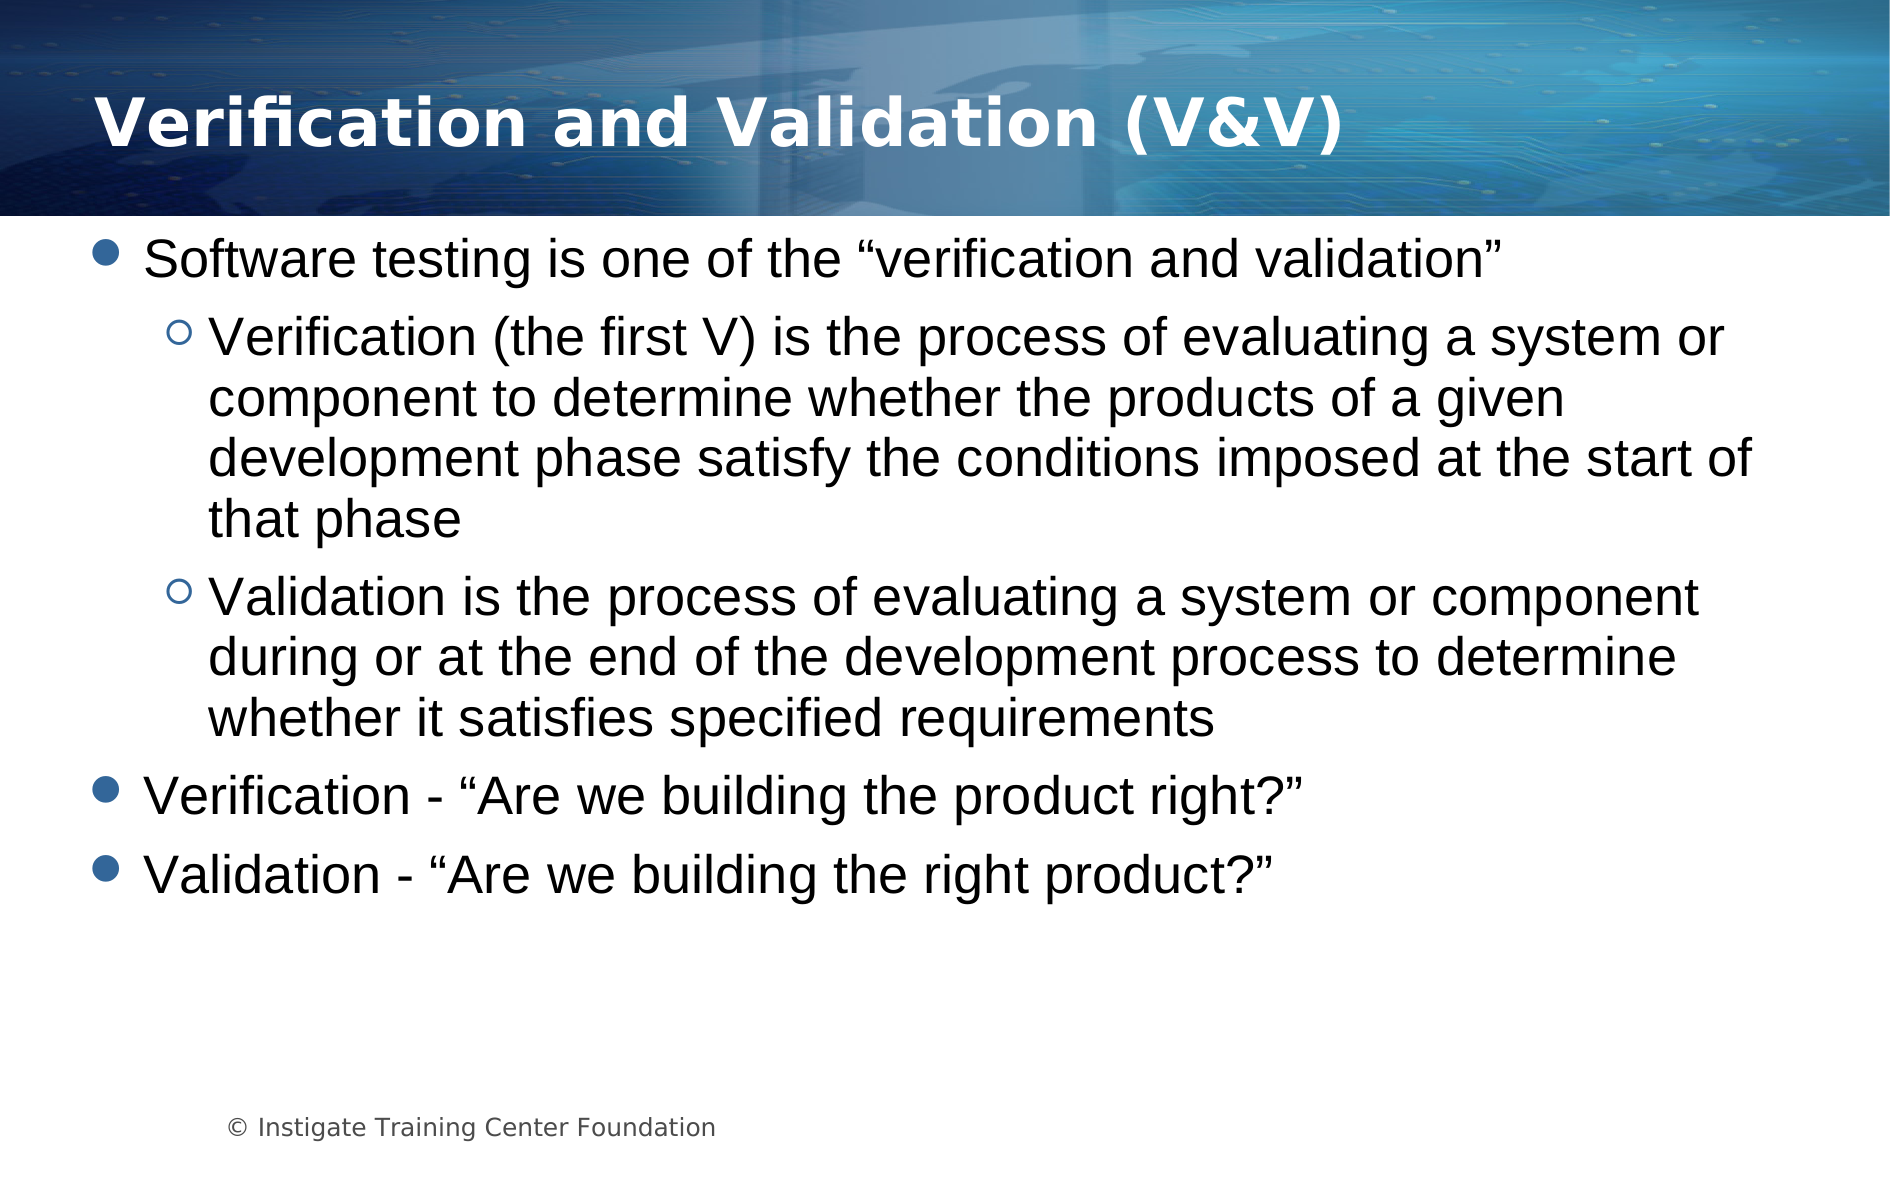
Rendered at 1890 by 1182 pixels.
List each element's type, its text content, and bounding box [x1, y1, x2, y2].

picture [0, 0, 1890, 216]
list Software testing is one of the “verification and validation” Verification (the first V) is the process of evaluating a system or component to determine whether the products of a given development phase satisfy the conditions imposed at the start of that phase Validation is the process of evaluating a system or component during or at the end of the development process to determine whether it satisfies specified requirements Verification - “Are we building the product right?” Validation - “Are we building the right product?” [88, 228, 1788, 914]
title Verification and Validation (V&V) [94, 47, 1793, 217]
